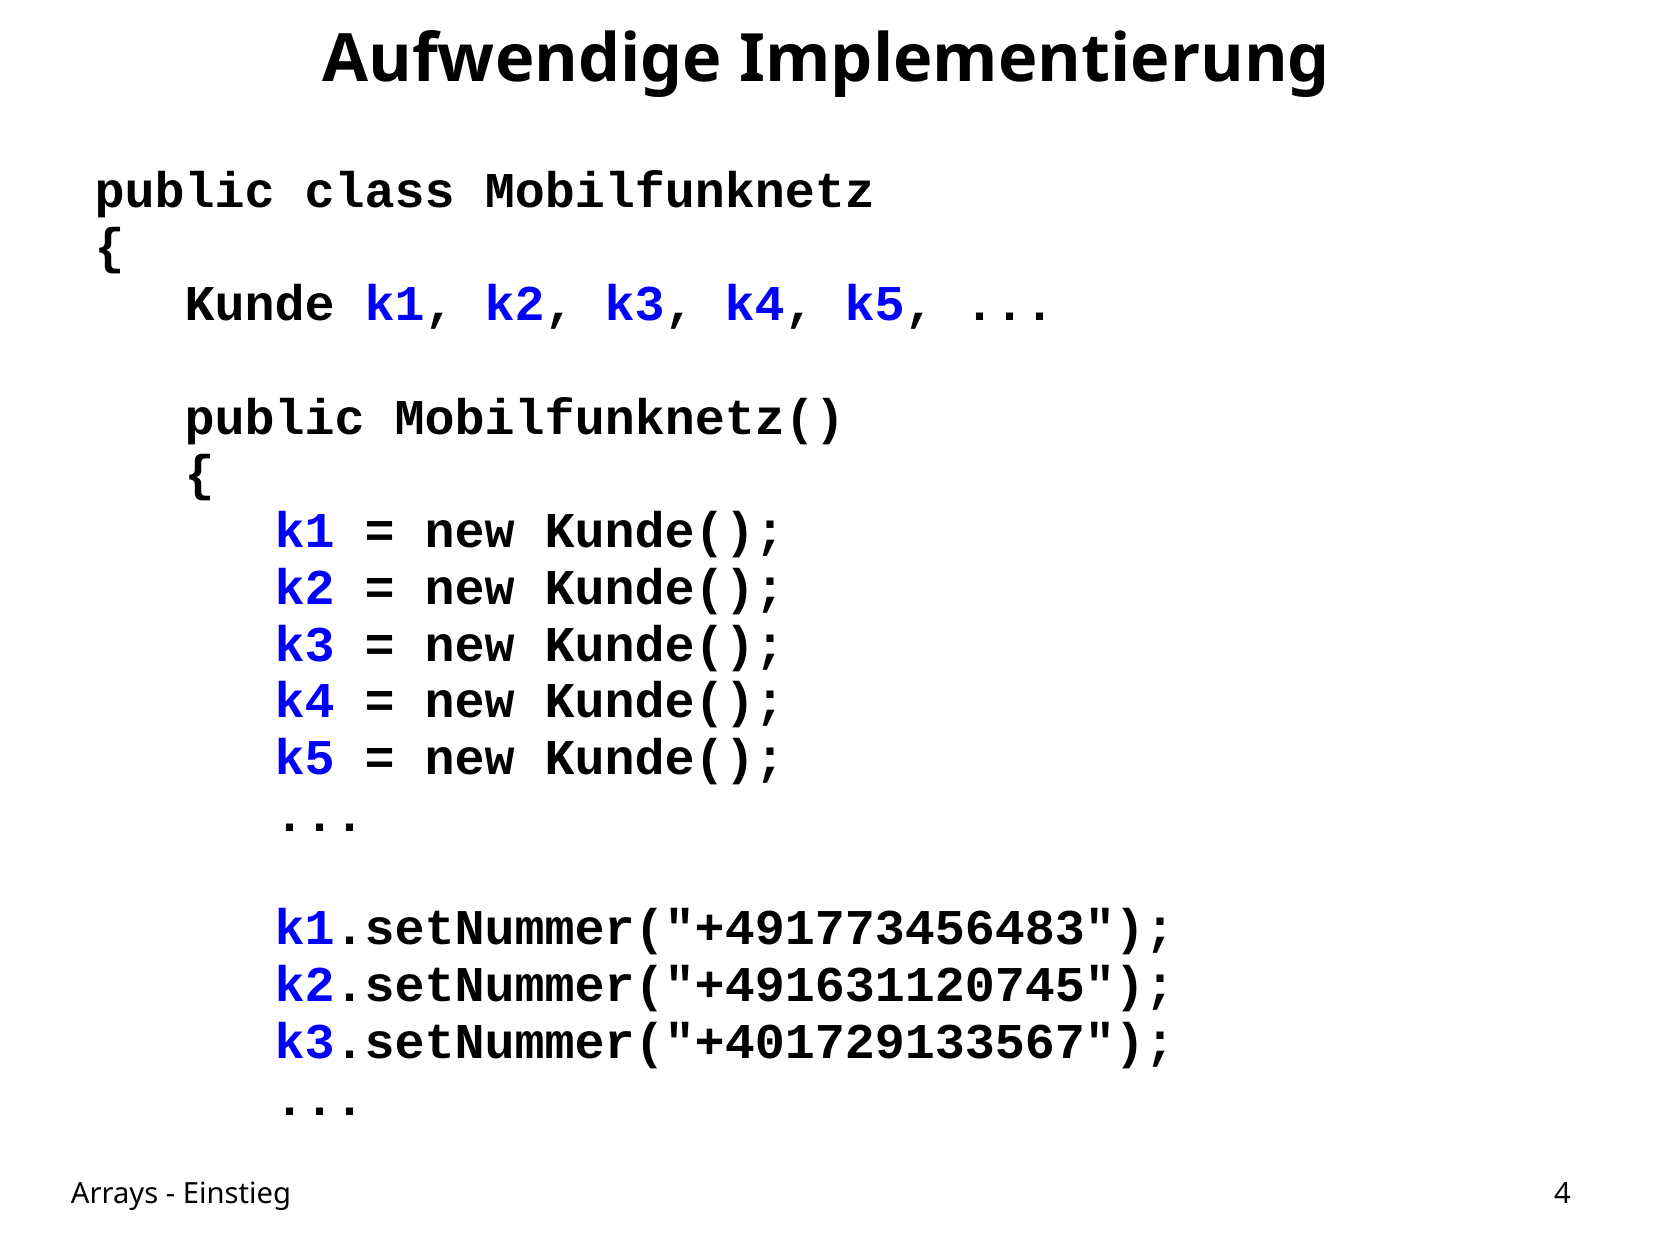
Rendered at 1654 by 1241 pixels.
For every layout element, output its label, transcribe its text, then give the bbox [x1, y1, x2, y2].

title Aufwendige Implementierung [0, 5, 1654, 107]
list public class Mobilfunknetz { Kunde k1, k2, k3, k4, k5, ... public Mobilfunknetz() { k1 = new Kunde(); k2 = new Kunde(); k3 = new Kunde(); k4 = new Kunde(); k5 = new Kunde(); ... k1.setNummer("+491773456483"); k2.setNummer("+491631120745"); k3.setNummer("+401729133567"); ... [94, 165, 1536, 1146]
